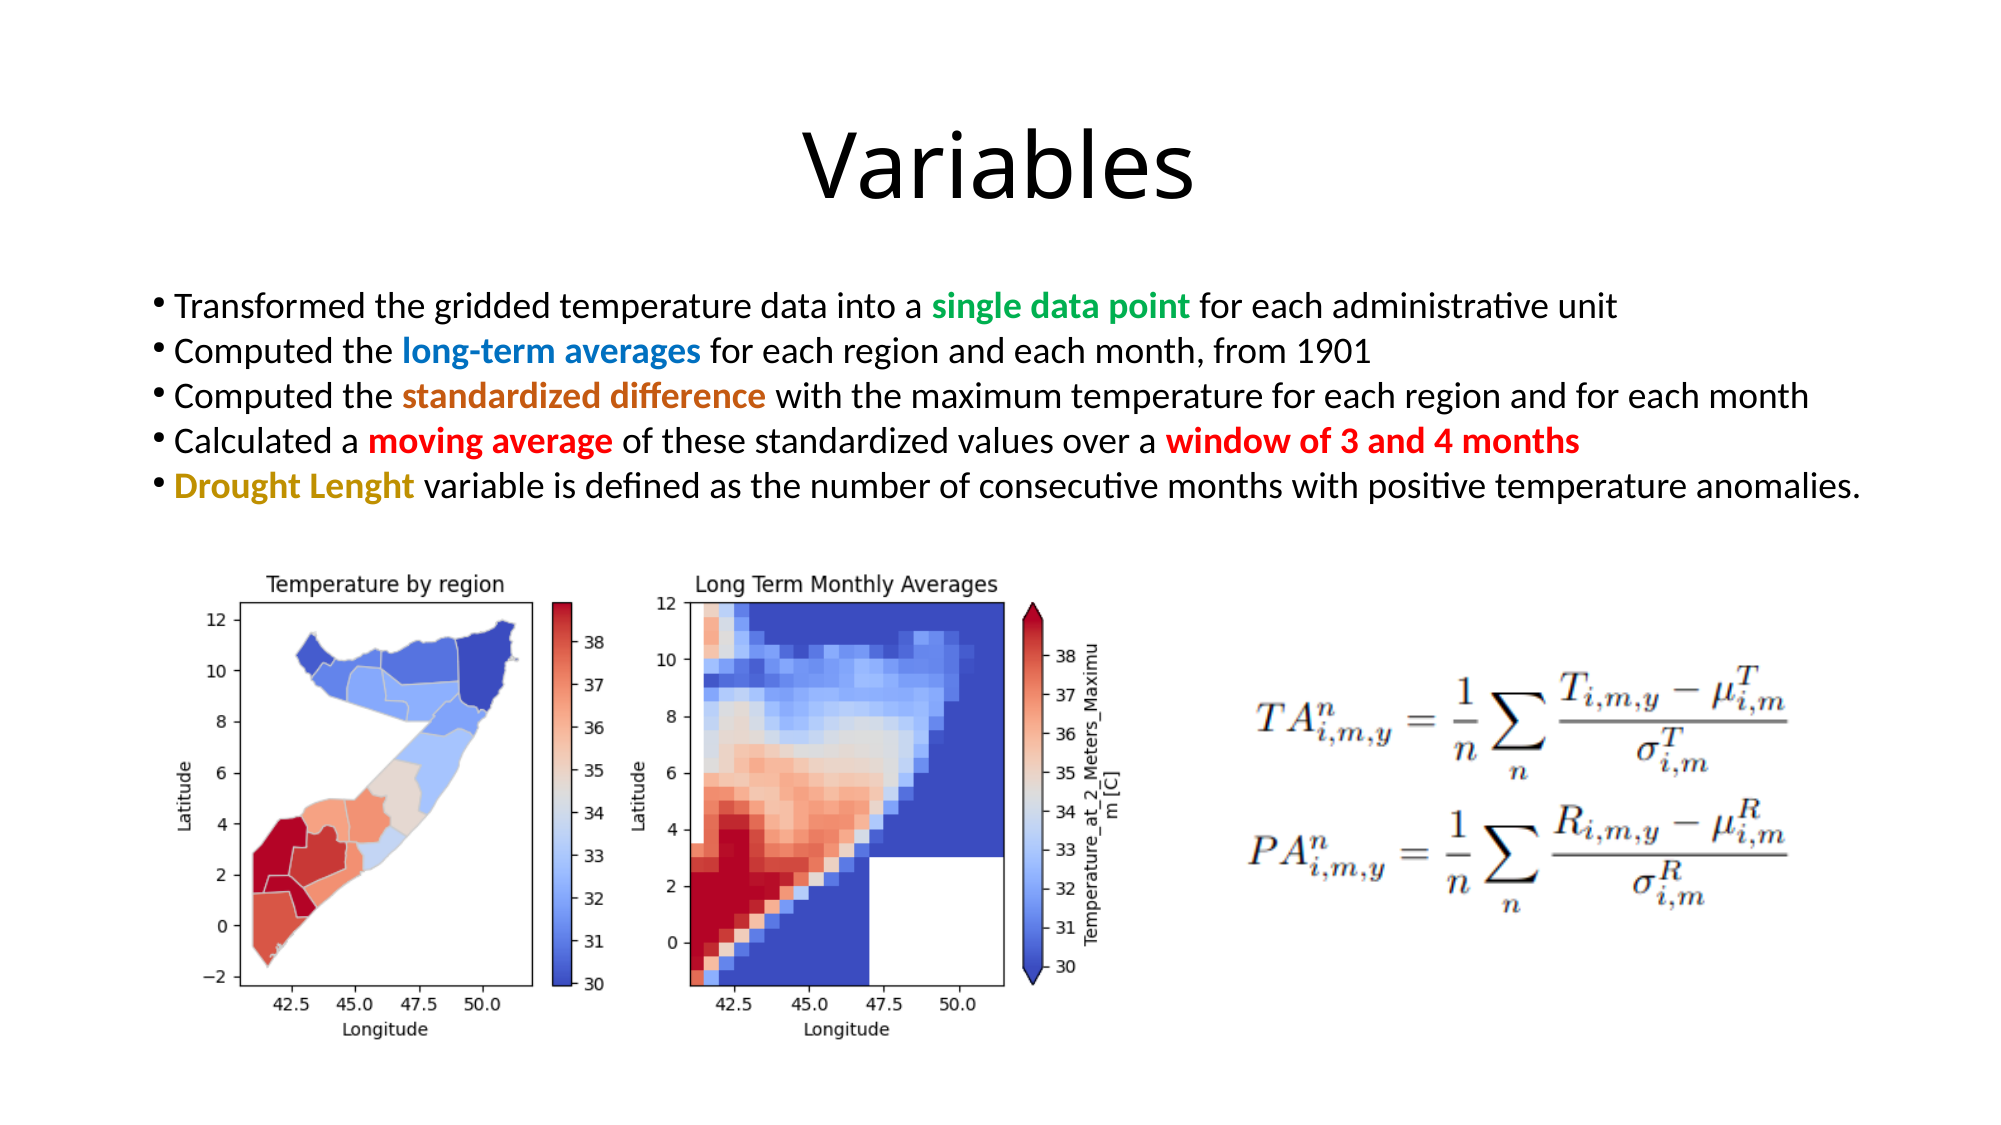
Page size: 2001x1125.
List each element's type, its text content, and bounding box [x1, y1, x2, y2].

list Transformed the gridded temperature data into a single data point for each administrative unit Computed the long-term averages for each region and each month, from 1901 Computed the standardized difference with the maximum temperature for each region and for each month Calculated a moving average of these standardized values over a window of 3 and 4 months Drought Lenght variable is defined as the number of consecutive months with positive temperature anomalies. [137, 273, 1914, 529]
picture [1220, 640, 1822, 936]
picture [164, 562, 1135, 1052]
title Variables [137, 59, 1863, 273]
